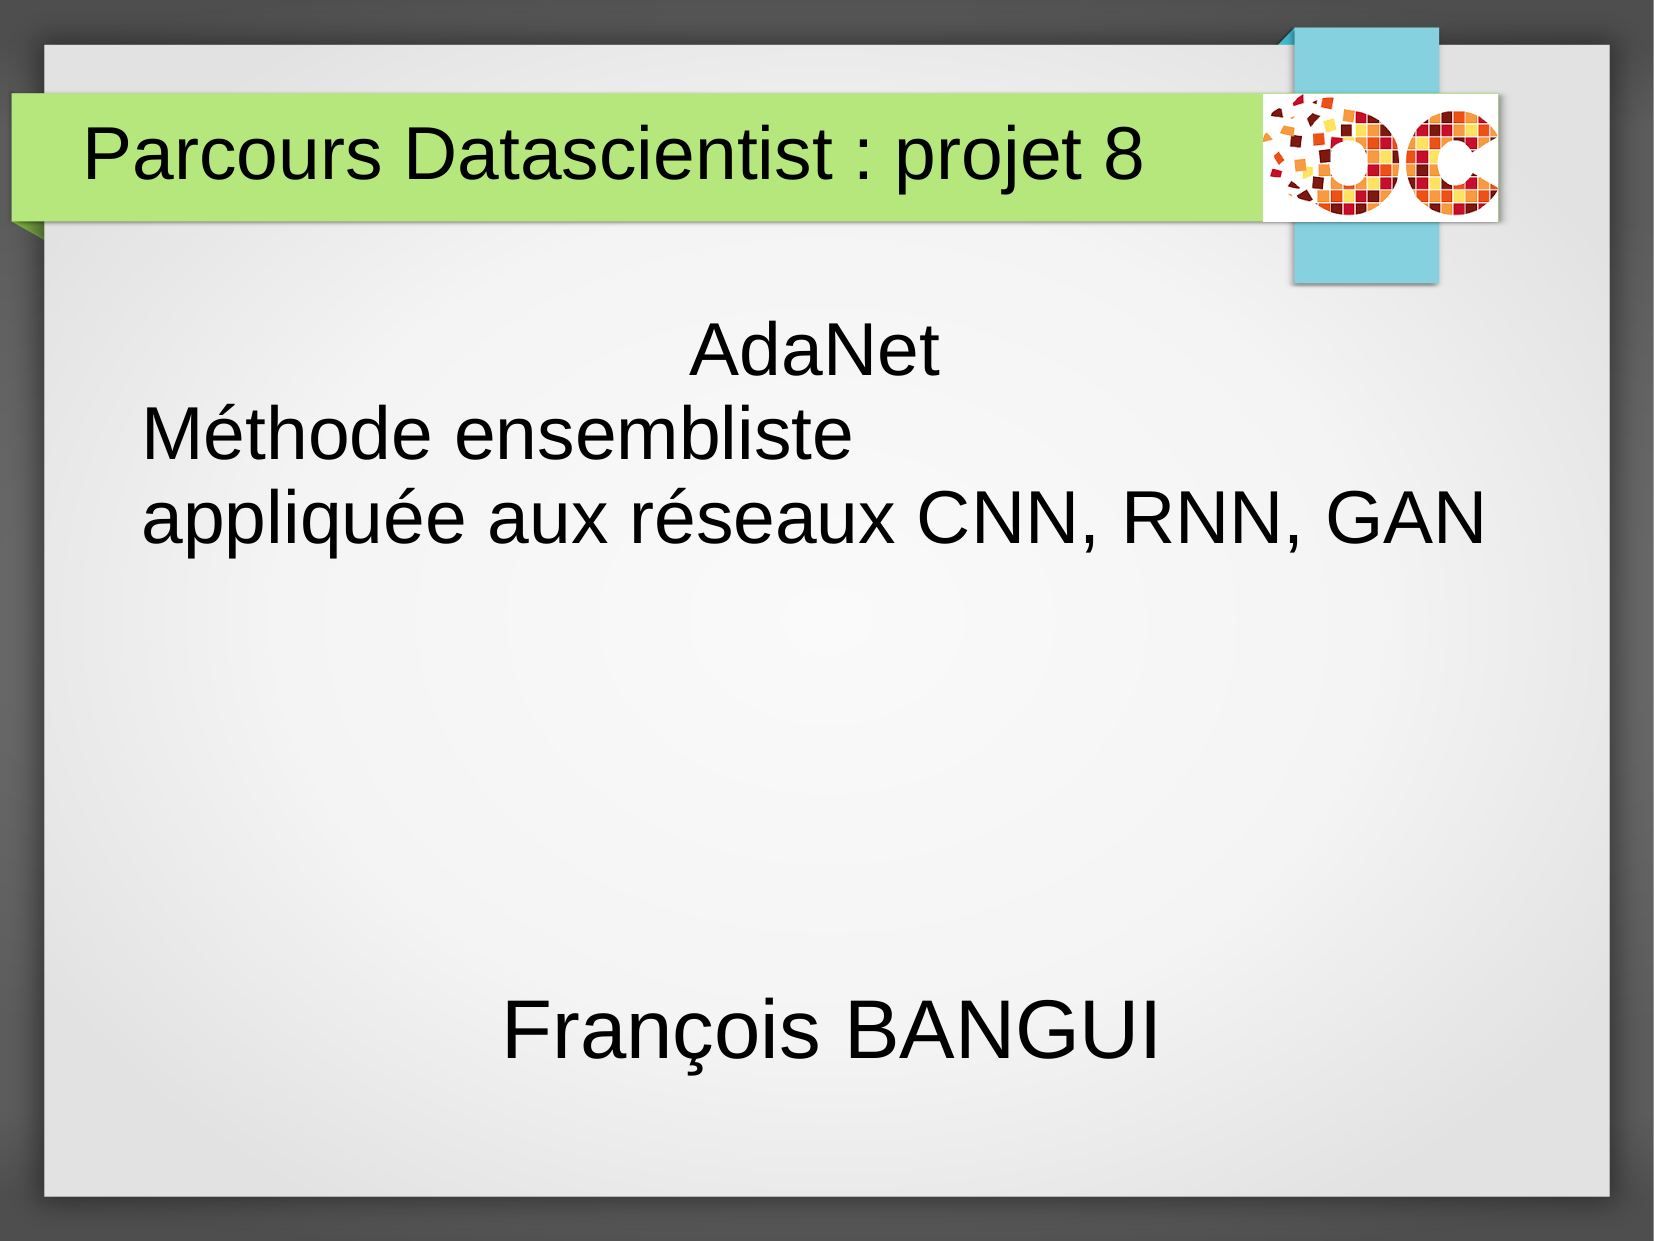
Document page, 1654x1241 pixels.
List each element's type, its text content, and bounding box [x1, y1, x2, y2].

title Parcours Datascientist : projet 8 [82, 94, 1263, 213]
picture [0, 0, 1654, 1241]
text_box AdaNet Méthode ensembliste appliquée aux réseaux CNN, RNN, GAN [47, 300, 1583, 568]
text_box François BANGUI [47, 952, 1619, 1108]
